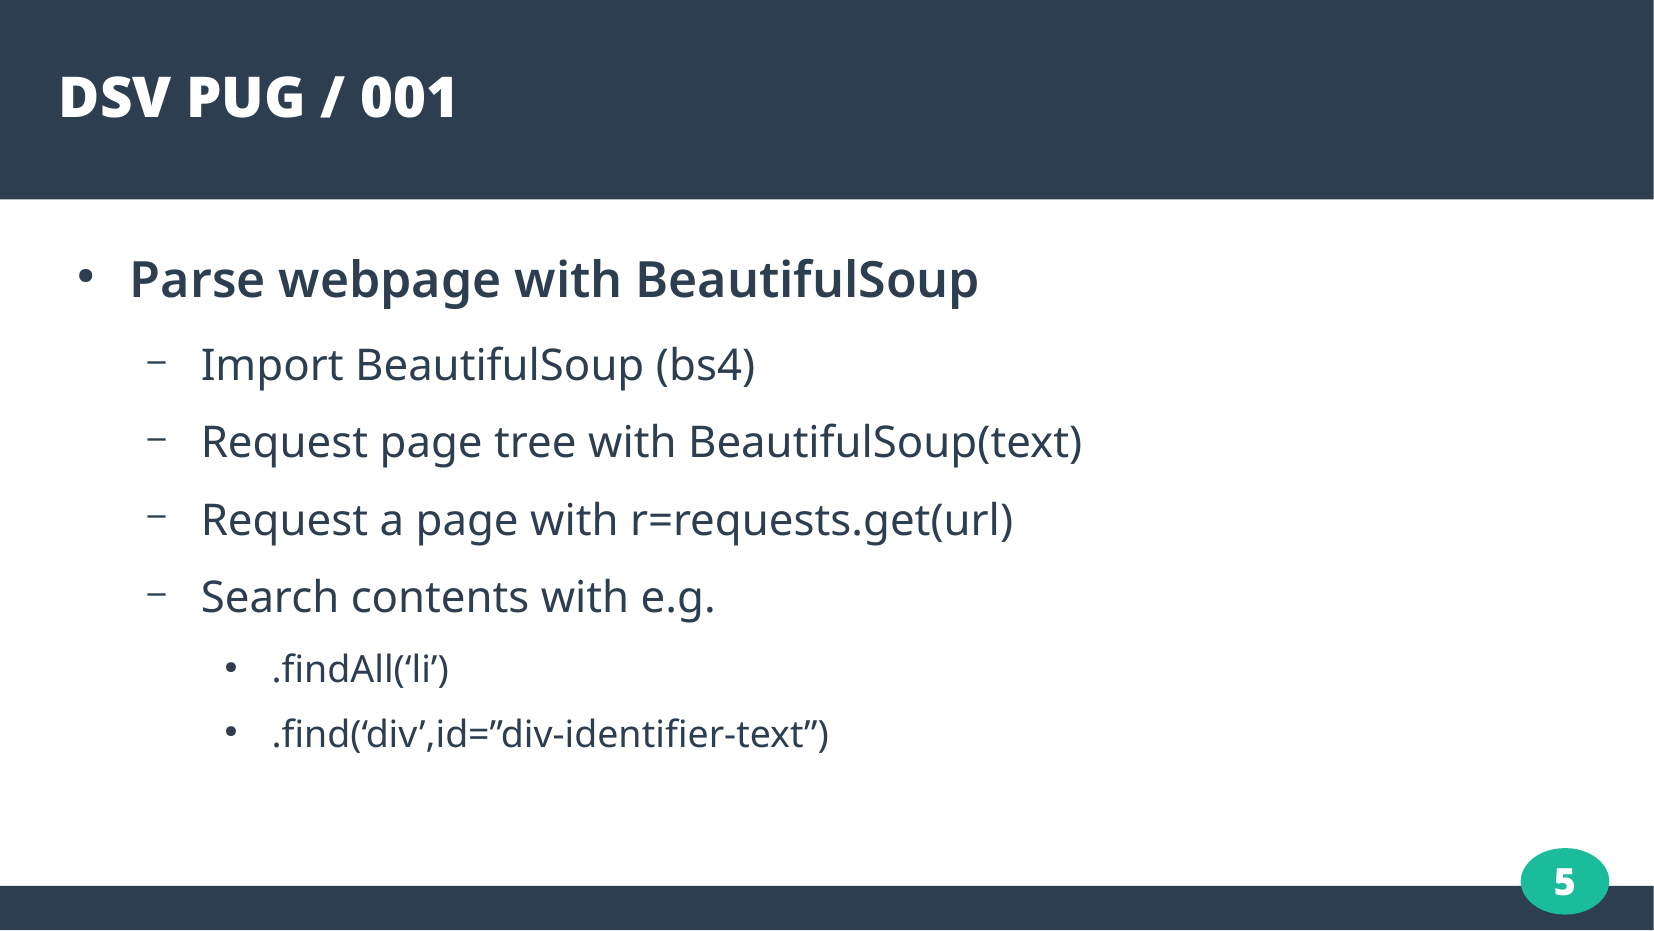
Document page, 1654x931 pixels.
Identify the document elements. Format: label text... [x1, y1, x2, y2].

list Parse webpage with BeautifulSoup Import BeautifulSoup (bs4) Request page tree with BeautifulSoup(text) Request a page with r=requests.get(url) Search contents with e.g. .findAll(‘li’) .find(‘div’,id=”div-identifier-text”) [59, 243, 1595, 864]
title DSV PUG / 001 [59, 37, 1595, 155]
